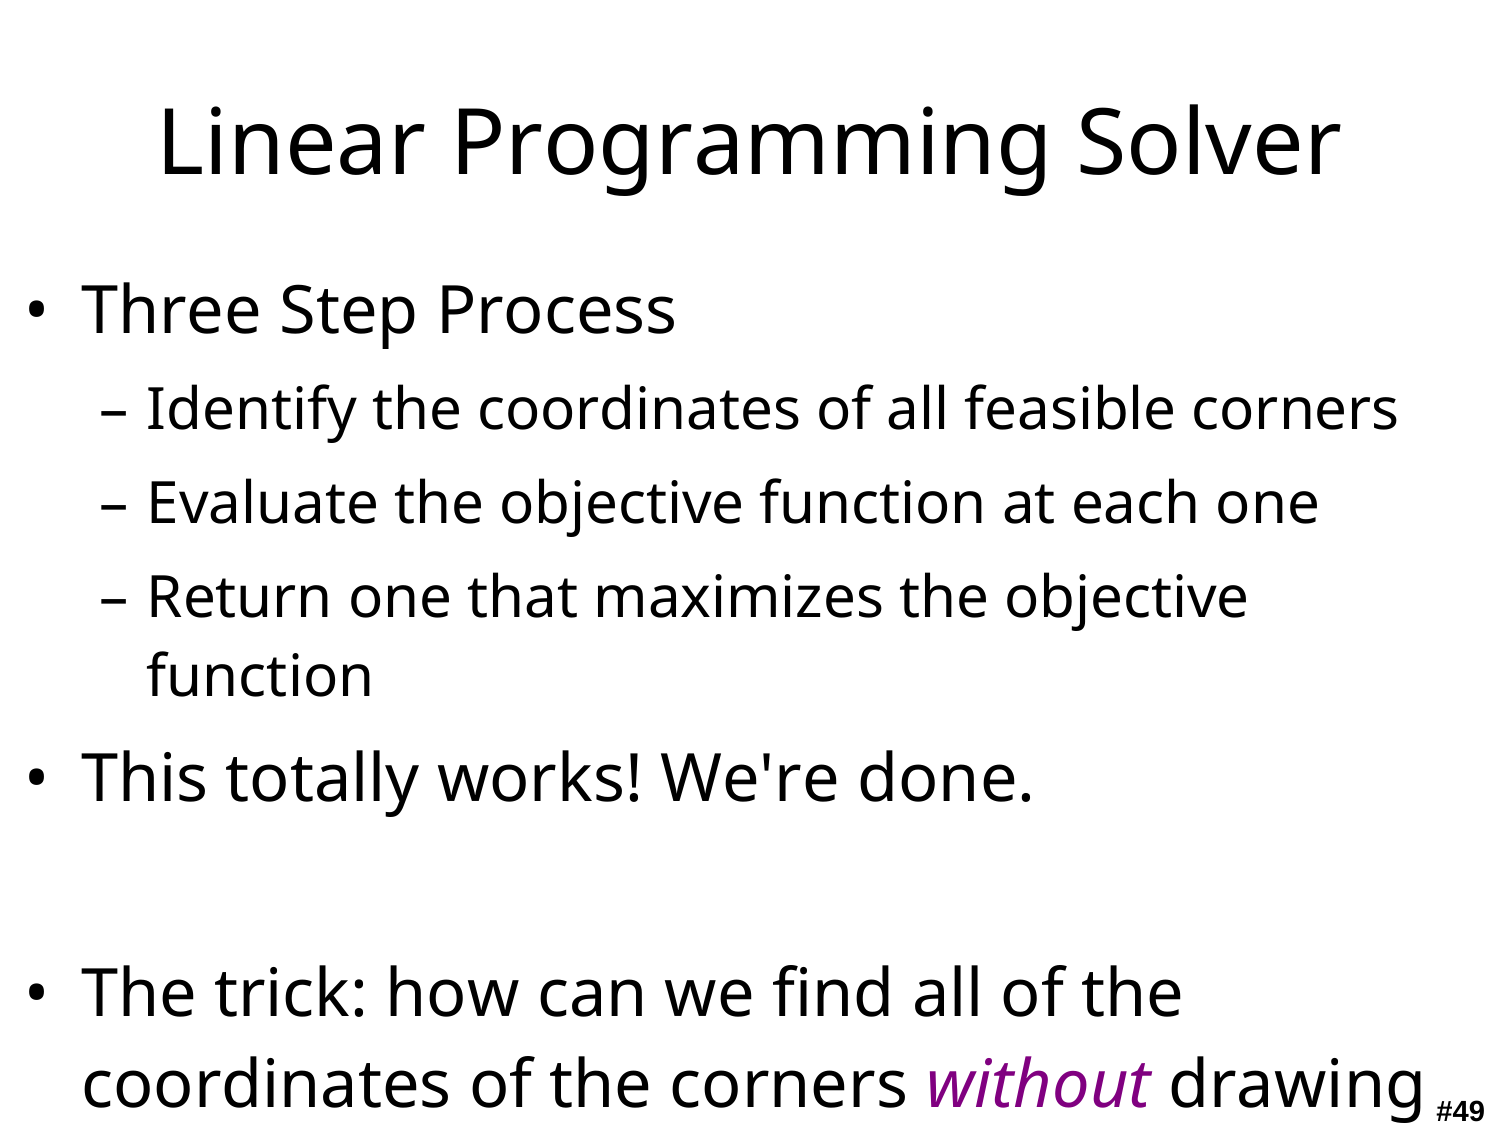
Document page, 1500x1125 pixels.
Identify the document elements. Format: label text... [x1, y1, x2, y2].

list Three Step Process Identify the coordinates of all feasible corners Evaluate the objective function at each one Return one that maximizes the objective function This totally works! We're done. The trick: how can we find all of the coordinates of the corners without drawing the picture of the graph? [24, 262, 1476, 1101]
title Linear Programming Solver [24, 45, 1476, 233]
